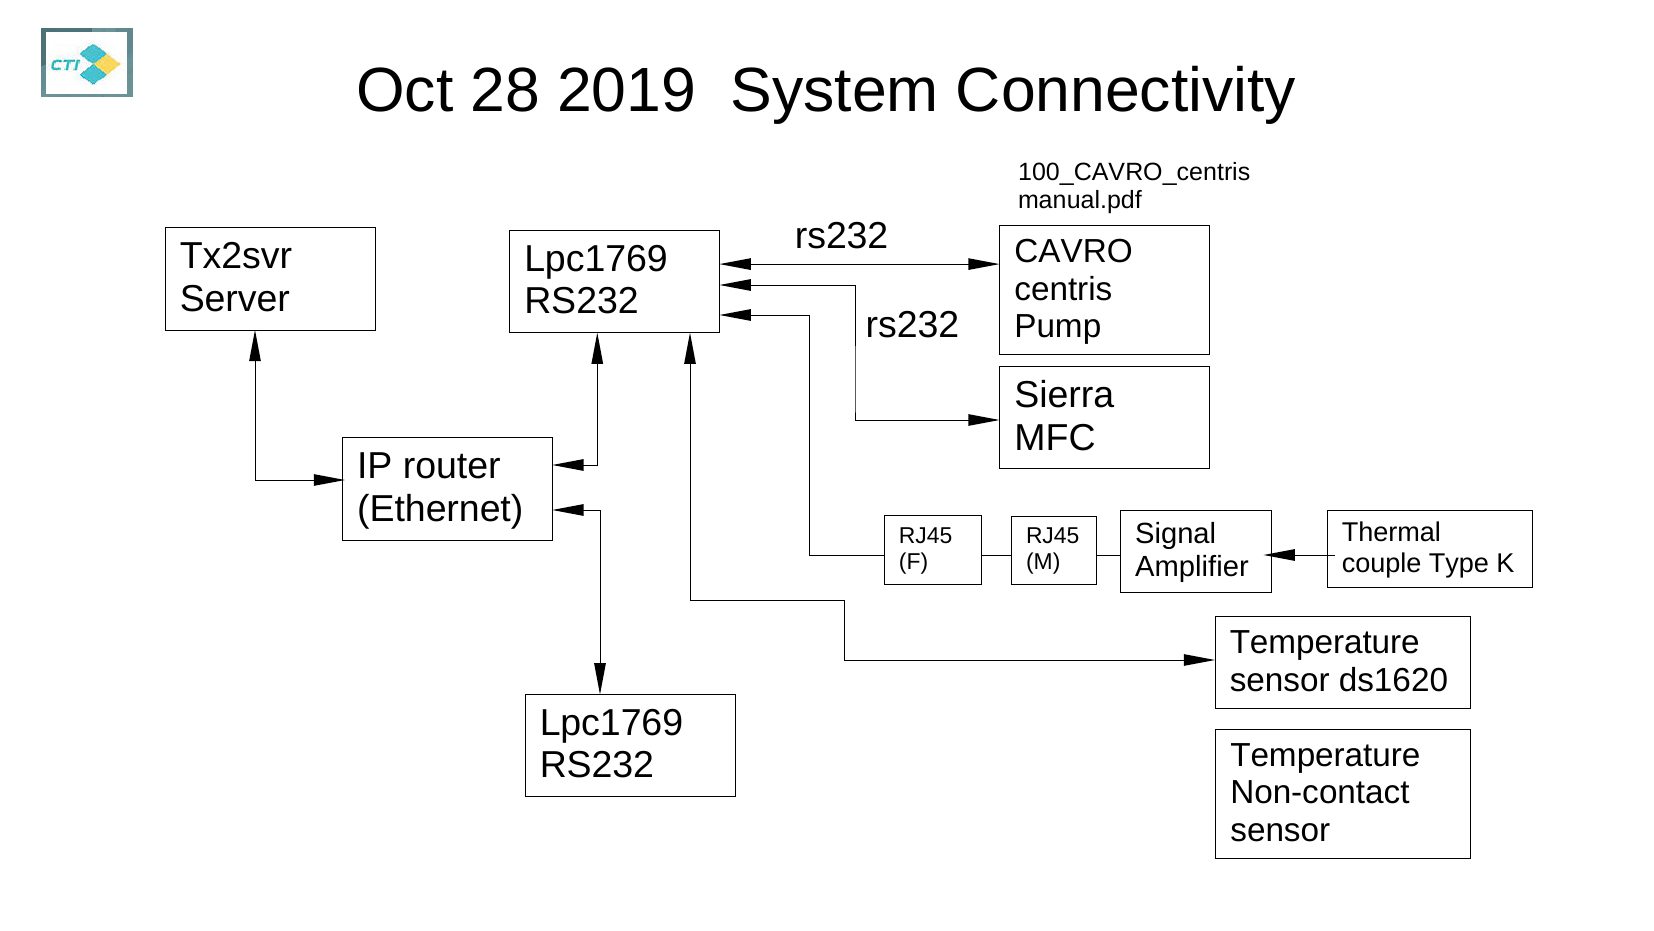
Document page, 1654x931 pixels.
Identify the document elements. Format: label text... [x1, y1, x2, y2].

text_box Thermal couple Type K [1327, 510, 1533, 588]
text_box IP router (Ethernet) [342, 437, 553, 541]
title Oct 28 2019 System Connectivity [82, 10, 1571, 166]
text_box 100_CAVRO_centris manual.pdf [1003, 150, 1396, 196]
text_box Lpc1769 RS232 [509, 230, 720, 333]
text_box RJ45 (M) [1011, 516, 1097, 585]
text_box Sierra MFC [999, 366, 1210, 469]
text_box Lpc1769 RS232 [525, 694, 736, 797]
text_box rs232 [780, 207, 931, 268]
text_box Temperature Non-contact sensor [1215, 729, 1471, 859]
text_box CAVRO centris Pump [999, 225, 1210, 355]
text_box Tx2svr Server [165, 227, 376, 331]
text_box Temperature sensor ds1620 [1215, 616, 1471, 709]
text_box Signal Amplifier [1120, 510, 1272, 593]
picture [41, 28, 133, 97]
text_box rs232 [850, 295, 1001, 356]
text_box RJ45 (F) [884, 515, 982, 585]
